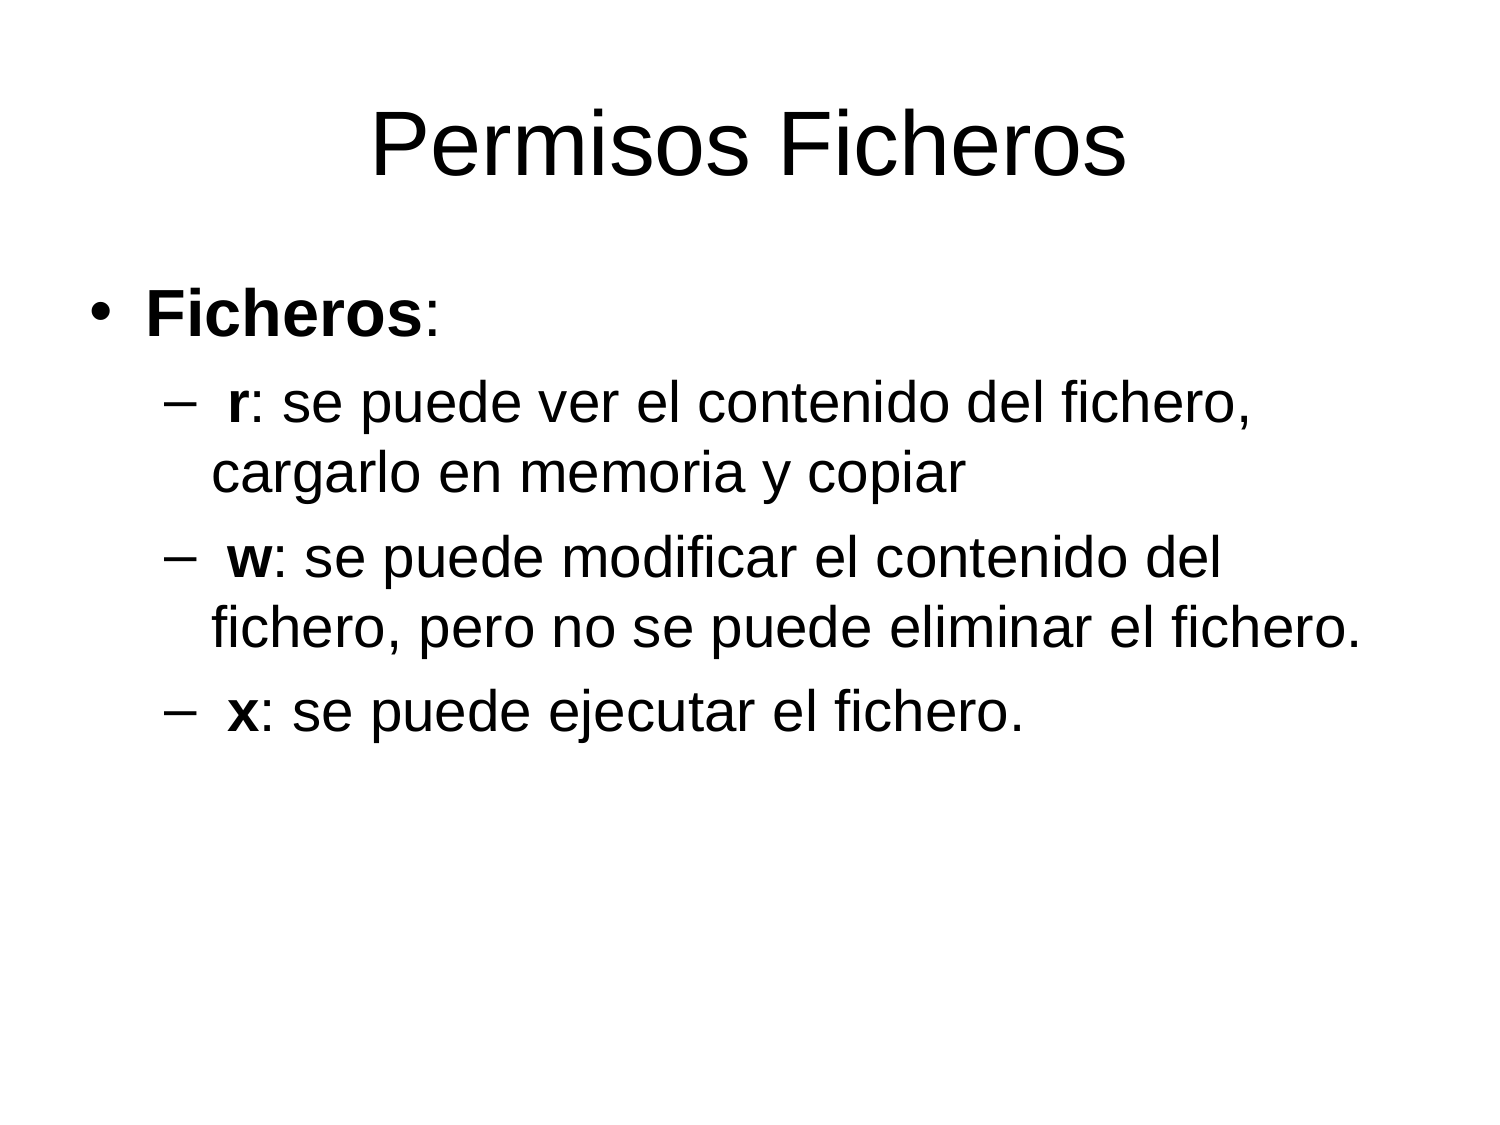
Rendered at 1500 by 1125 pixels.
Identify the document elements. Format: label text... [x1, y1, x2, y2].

list Ficheros: r: se puede ver el contenido del fichero, cargarlo en memoria y copiar w: se puede modificar el contenido del fichero, pero no se puede eliminar el fichero. x: se puede ejecutar el fichero. [75, 262, 1426, 1005]
title Permisos Ficheros [75, 45, 1426, 233]
